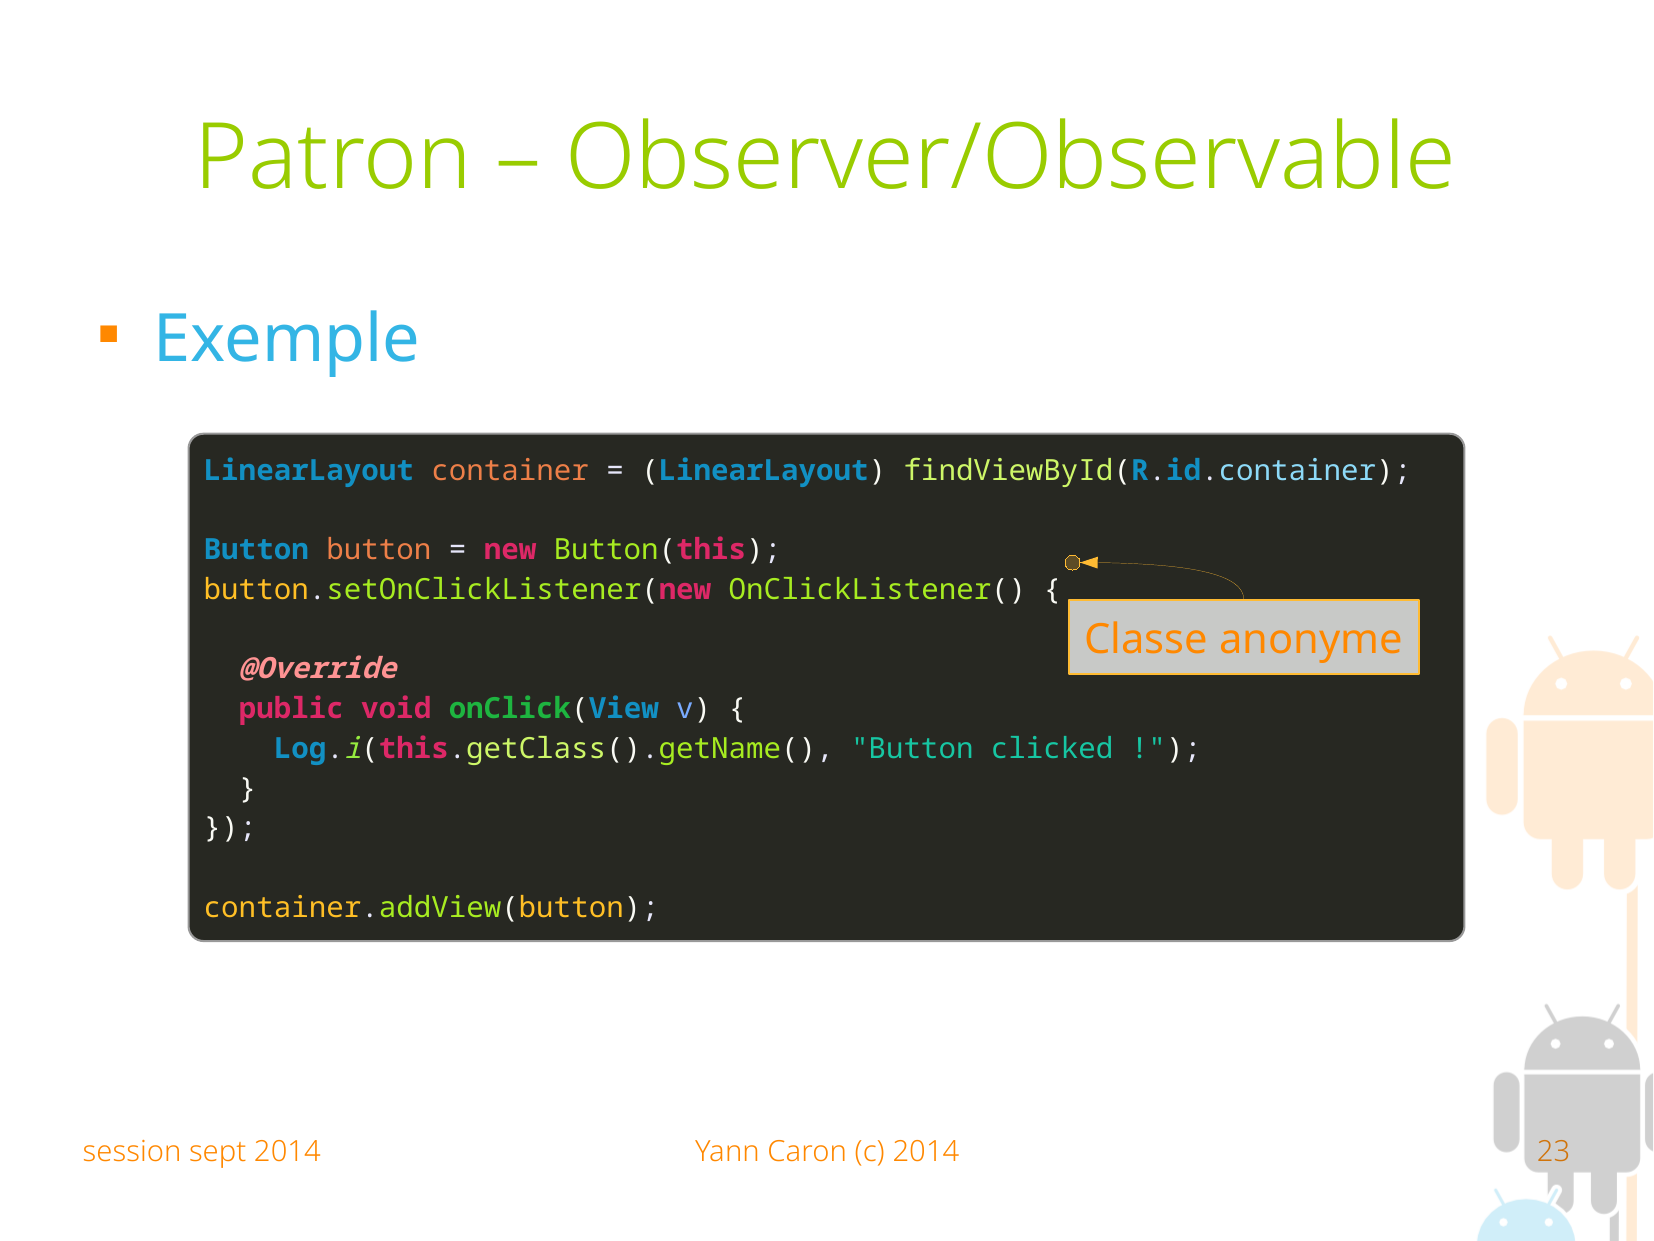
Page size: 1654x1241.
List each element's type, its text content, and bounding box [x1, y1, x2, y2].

text_box [1065, 555, 1080, 571]
text_box Classe anonyme [1068, 600, 1407, 666]
text_box LinearLayout container = (LinearLayout) findViewById(R.id.container); Button button = new Button(this); button.setOnClickListener(new OnClickListener() { @Override public void onClick(View v) { Log.i(this.getClass().getName(), "Button clicked !"); } }); container.addView(button); [188, 433, 1465, 876]
picture [240, 423, 1654, 1241]
list Exemple [82, 290, 1571, 391]
title Patron – Observer/Observable [82, 49, 1571, 257]
